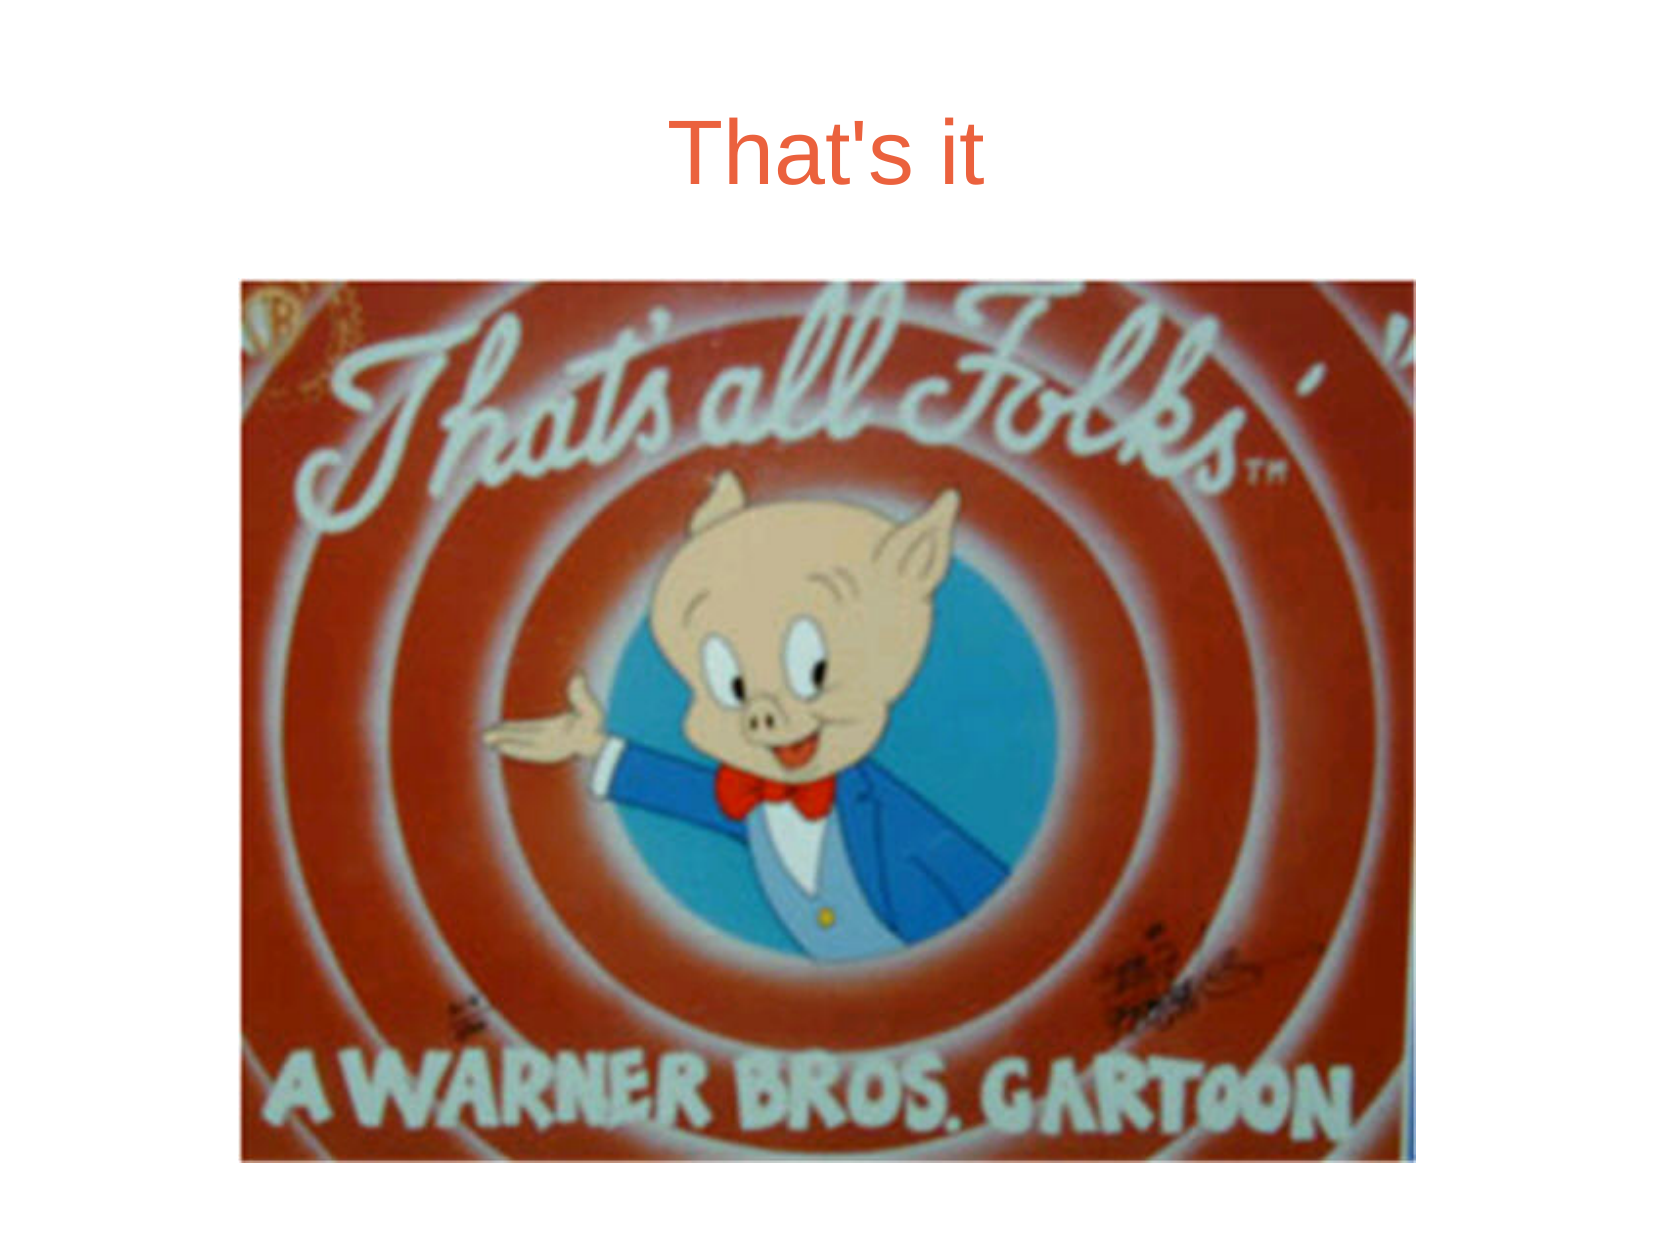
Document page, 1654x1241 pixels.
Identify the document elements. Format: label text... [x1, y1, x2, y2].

title That's it [82, 49, 1571, 257]
picture [238, 278, 1416, 1163]
